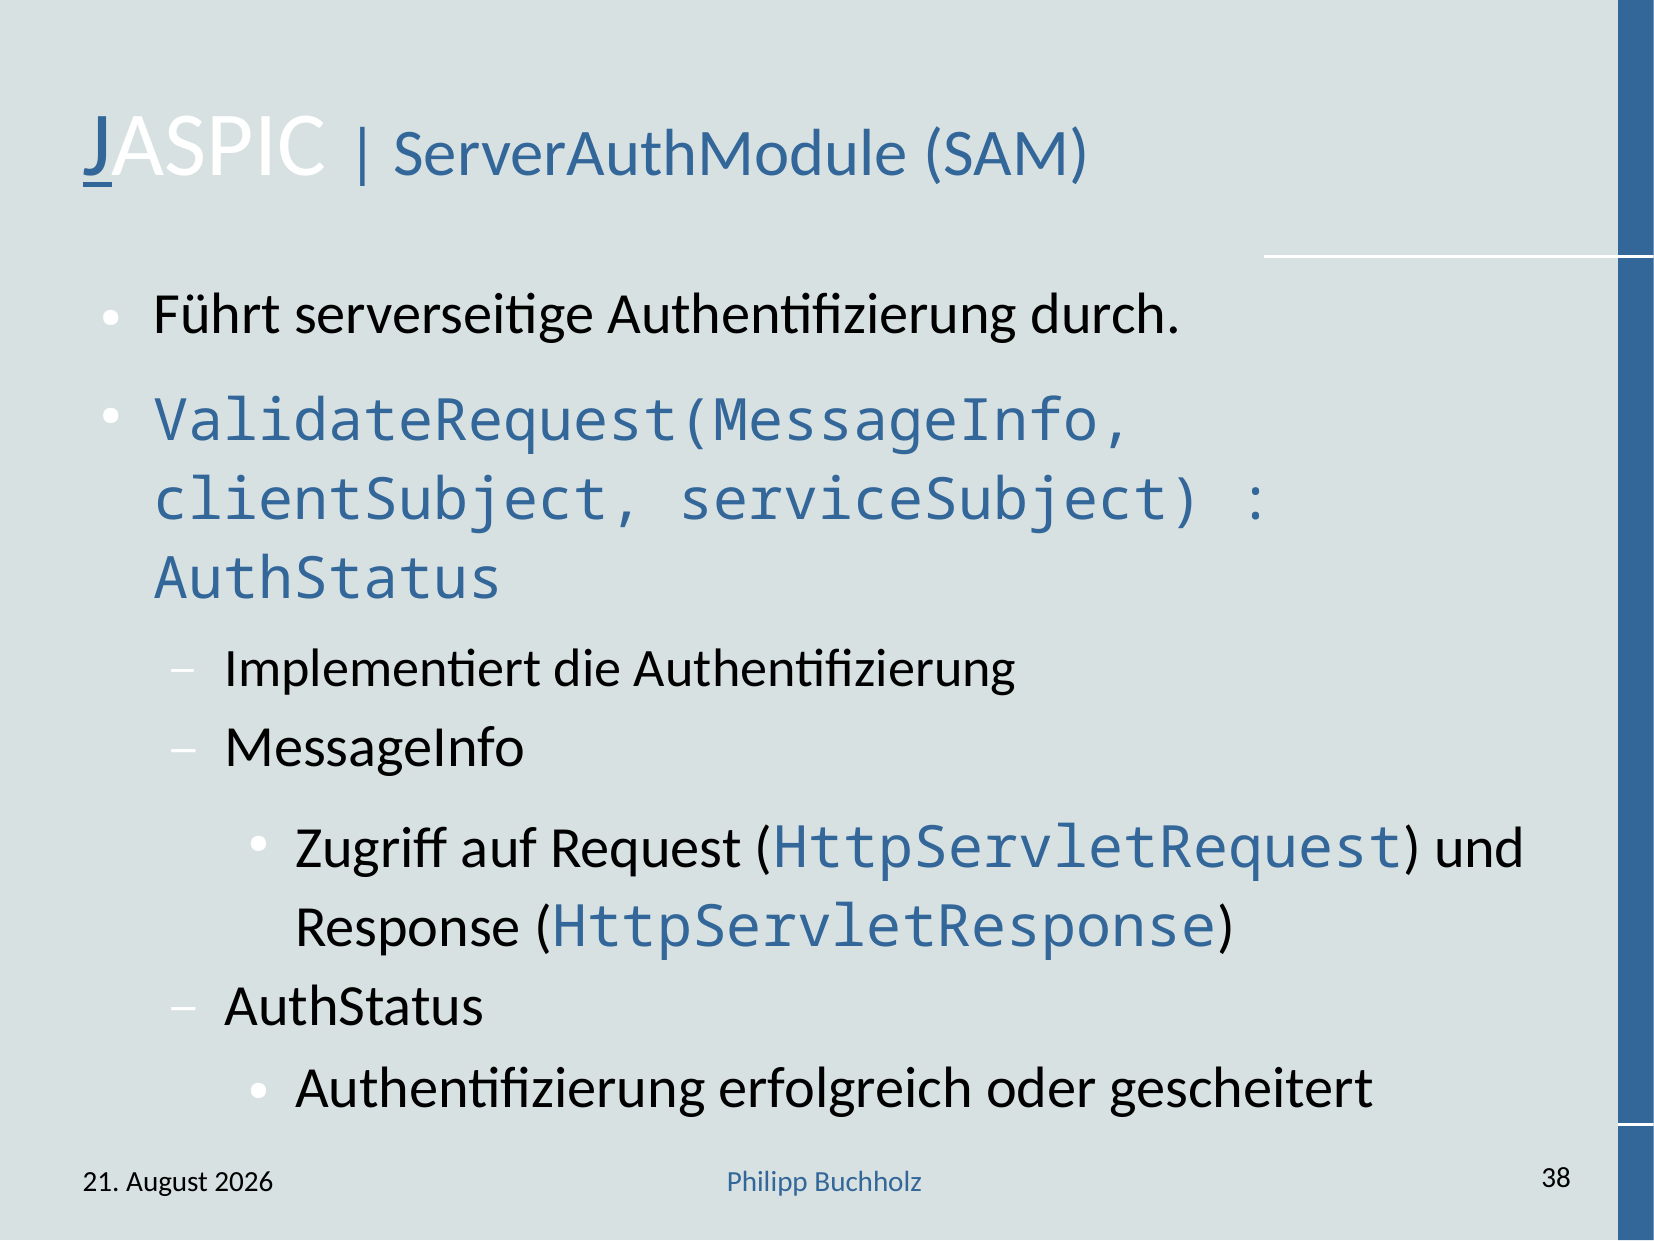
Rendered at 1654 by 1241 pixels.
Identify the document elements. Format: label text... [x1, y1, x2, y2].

list Führt serverseitige Authentifizierung durch. ValidateRequest(MessageInfo, clientSubject, serviceSubject) : AuthStatus Implementiert die Authentifizierung MessageInfo Zugriff auf Request (HttpServletRequest) und Response (HttpServletResponse) AuthStatus Authentifizierung erfolgreich oder gescheitert [82, 290, 1571, 1109]
title JASPIC | ServerAuthModule (SAM) [82, 40, 1571, 266]
